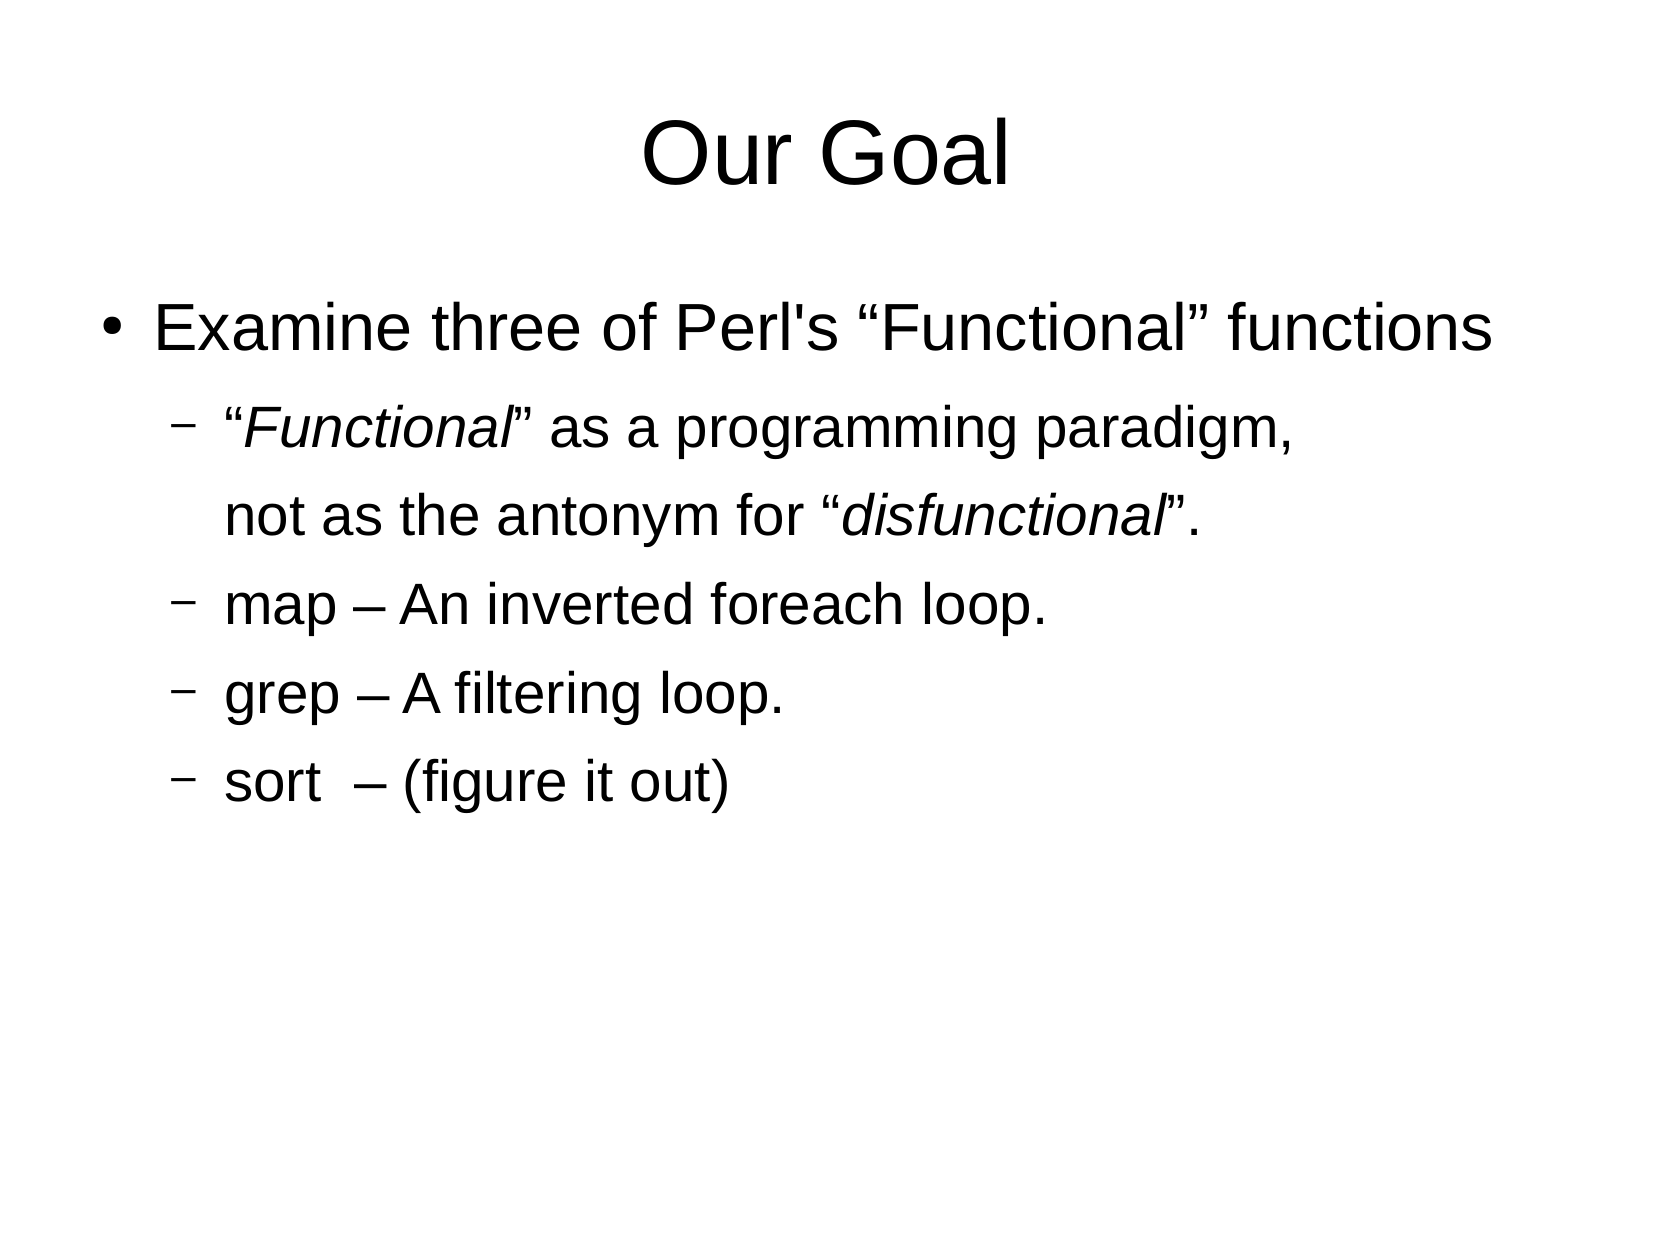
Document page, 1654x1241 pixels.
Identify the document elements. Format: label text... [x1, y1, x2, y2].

list Examine three of Perl's “Functional” functions “Functional” as a programming paradigm, not as the antonym for “disfunctional”. map – An inverted foreach loop. grep – A filtering loop. sort – (figure it out) [82, 290, 1571, 1010]
title Our Goal [82, 49, 1571, 257]
